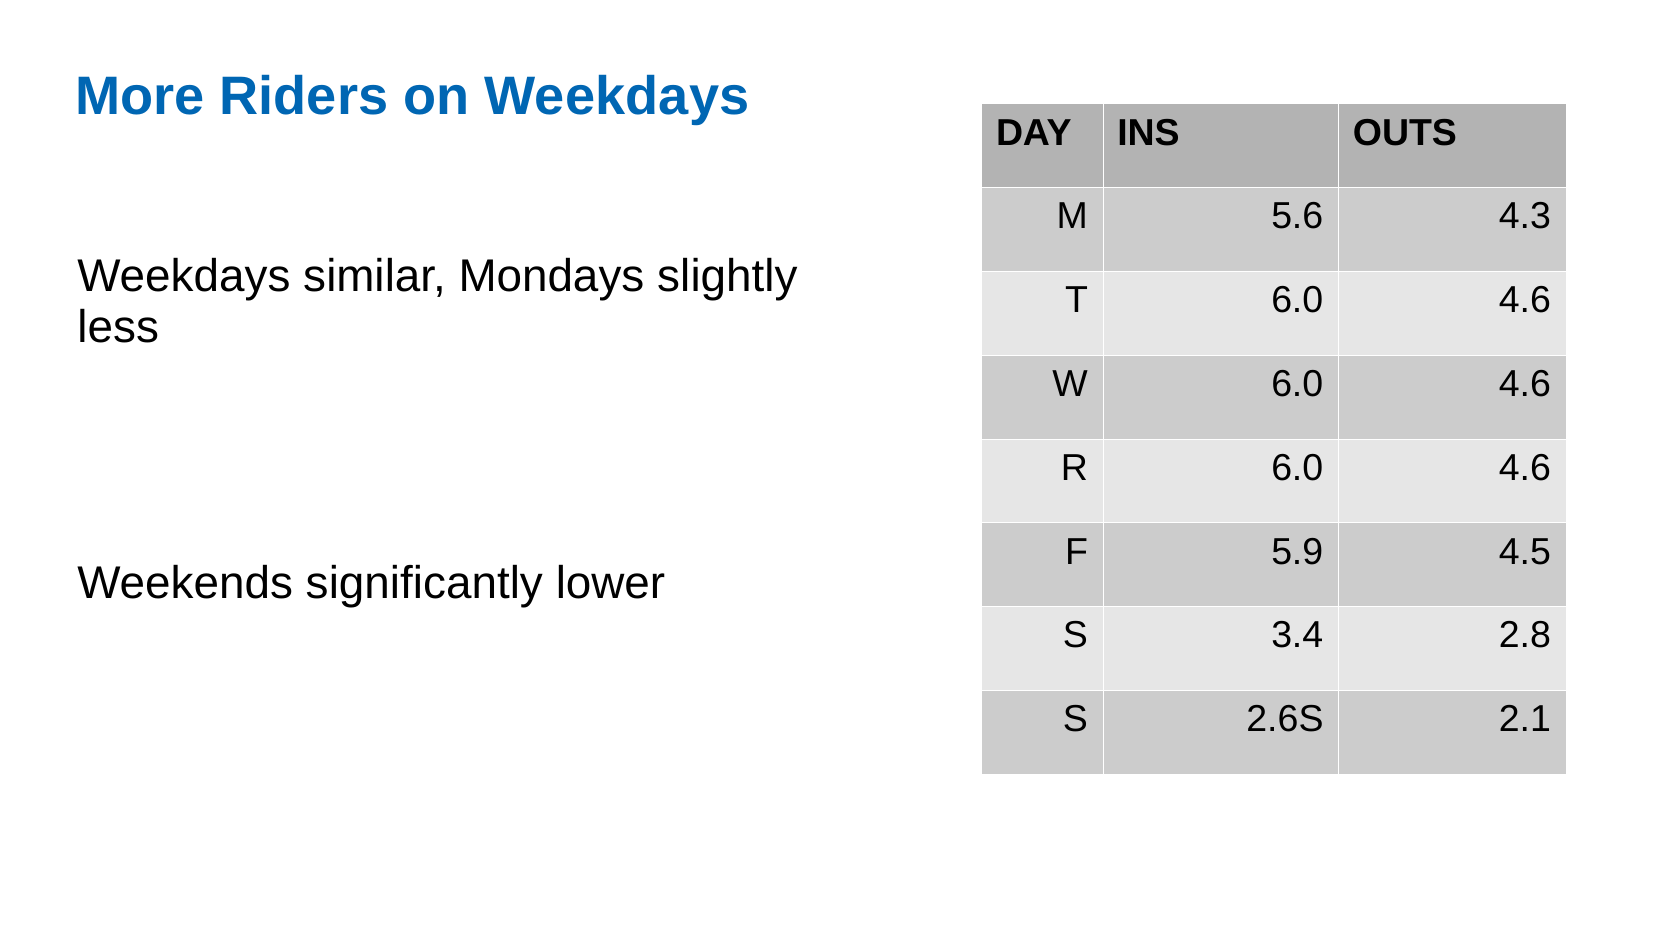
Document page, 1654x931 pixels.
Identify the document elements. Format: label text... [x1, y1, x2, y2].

table_cell M [982, 188, 1103, 271]
table_cell 2.8 [1339, 607, 1566, 690]
table_cell 2.1 [1339, 691, 1566, 774]
table_cell 4.6 [1339, 440, 1566, 522]
table_cell 4.6 [1339, 356, 1566, 439]
table_cell 2.6S [1104, 691, 1338, 774]
table_cell 3.4 [1104, 607, 1338, 690]
table_cell W [982, 356, 1103, 439]
table_cell 6.0 [1104, 440, 1338, 522]
table_cell F [982, 523, 1103, 606]
table_cell T [982, 272, 1103, 355]
table_header DAY [982, 104, 1103, 187]
table_cell 5.6 [1104, 188, 1338, 271]
text_box Weekdays similar, Mondays slightly less Weekends significantly lower [62, 191, 873, 617]
table_cell S [982, 691, 1103, 774]
table_header OUTS [1339, 104, 1566, 187]
table_cell 4.5 [1339, 523, 1566, 606]
table_cell 6.0 [1104, 356, 1338, 439]
table_cell 4.3 [1339, 188, 1566, 271]
table_header INS [1104, 104, 1338, 187]
table_cell 4.6 [1339, 272, 1566, 355]
table_cell 6.0 [1104, 272, 1338, 355]
table_cell S [982, 607, 1103, 690]
title More Riders on Weekdays [0, 11, 781, 181]
table_cell R [982, 440, 1103, 522]
table_cell 5.9 [1104, 523, 1338, 606]
